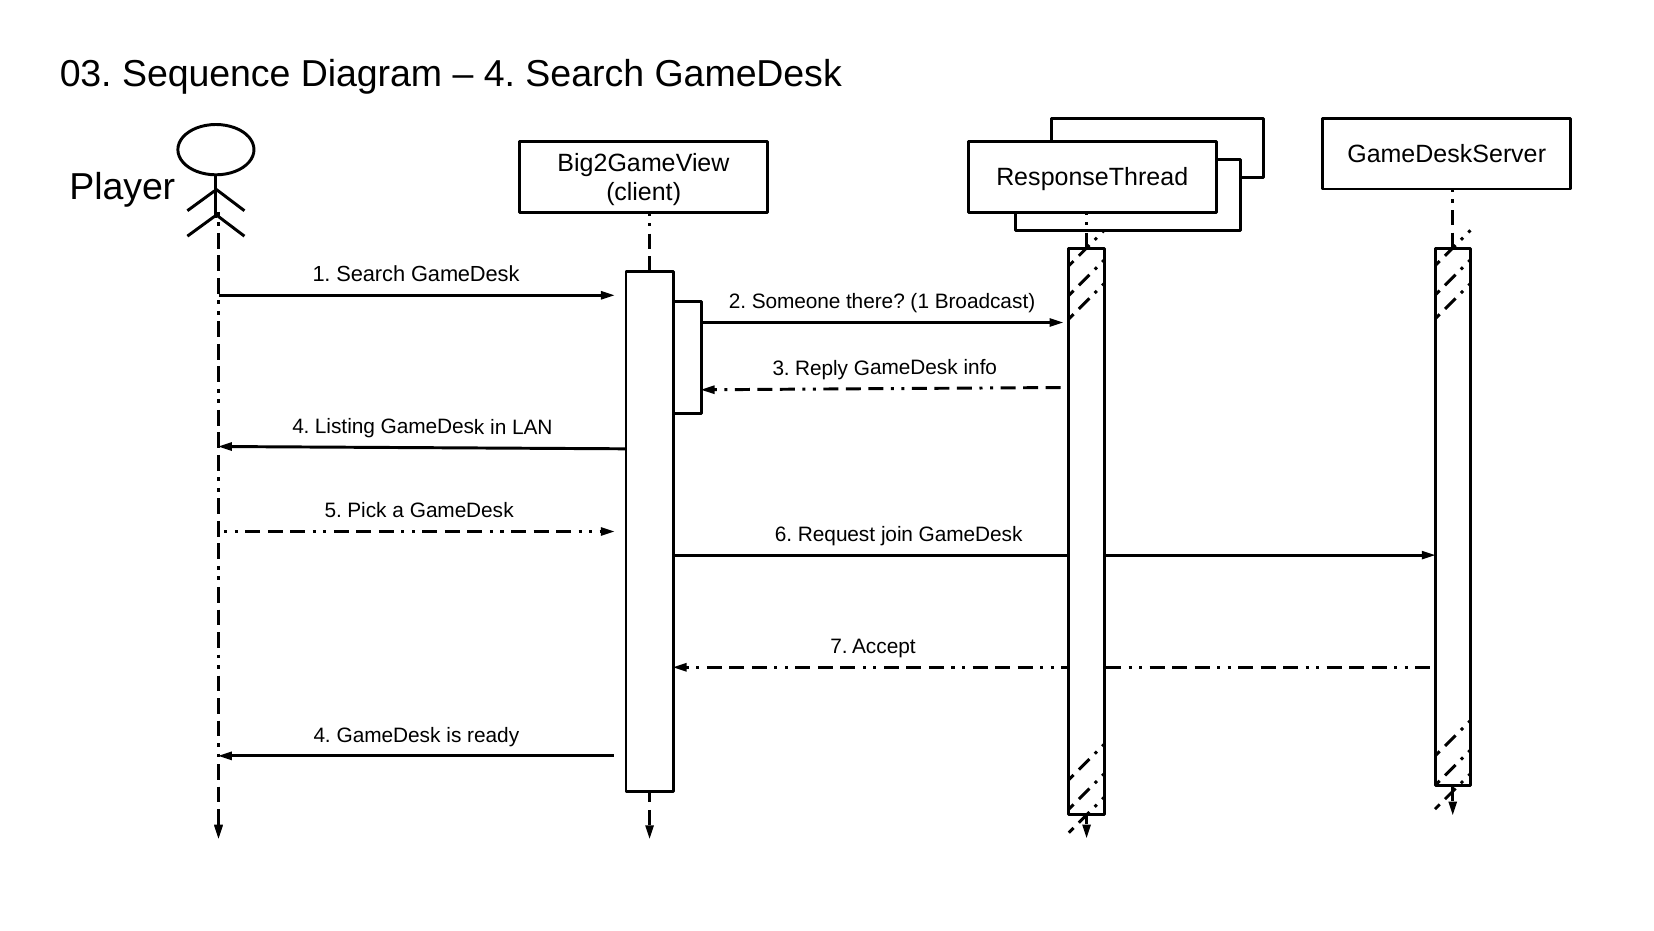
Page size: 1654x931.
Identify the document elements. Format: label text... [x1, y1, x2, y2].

text_box [625, 271, 702, 792]
text_box Big2GameView (client) [519, 141, 768, 213]
text_box [1435, 248, 1471, 786]
text_box [1068, 248, 1105, 815]
text_box ResponseThread [968, 141, 1217, 213]
text_box GameDeskServer [1322, 118, 1571, 189]
text_box [1015, 118, 1264, 231]
text_box 03. Sequence Diagram – 4. Search GameDesk [45, 45, 857, 102]
text_box Player [53, 156, 192, 217]
